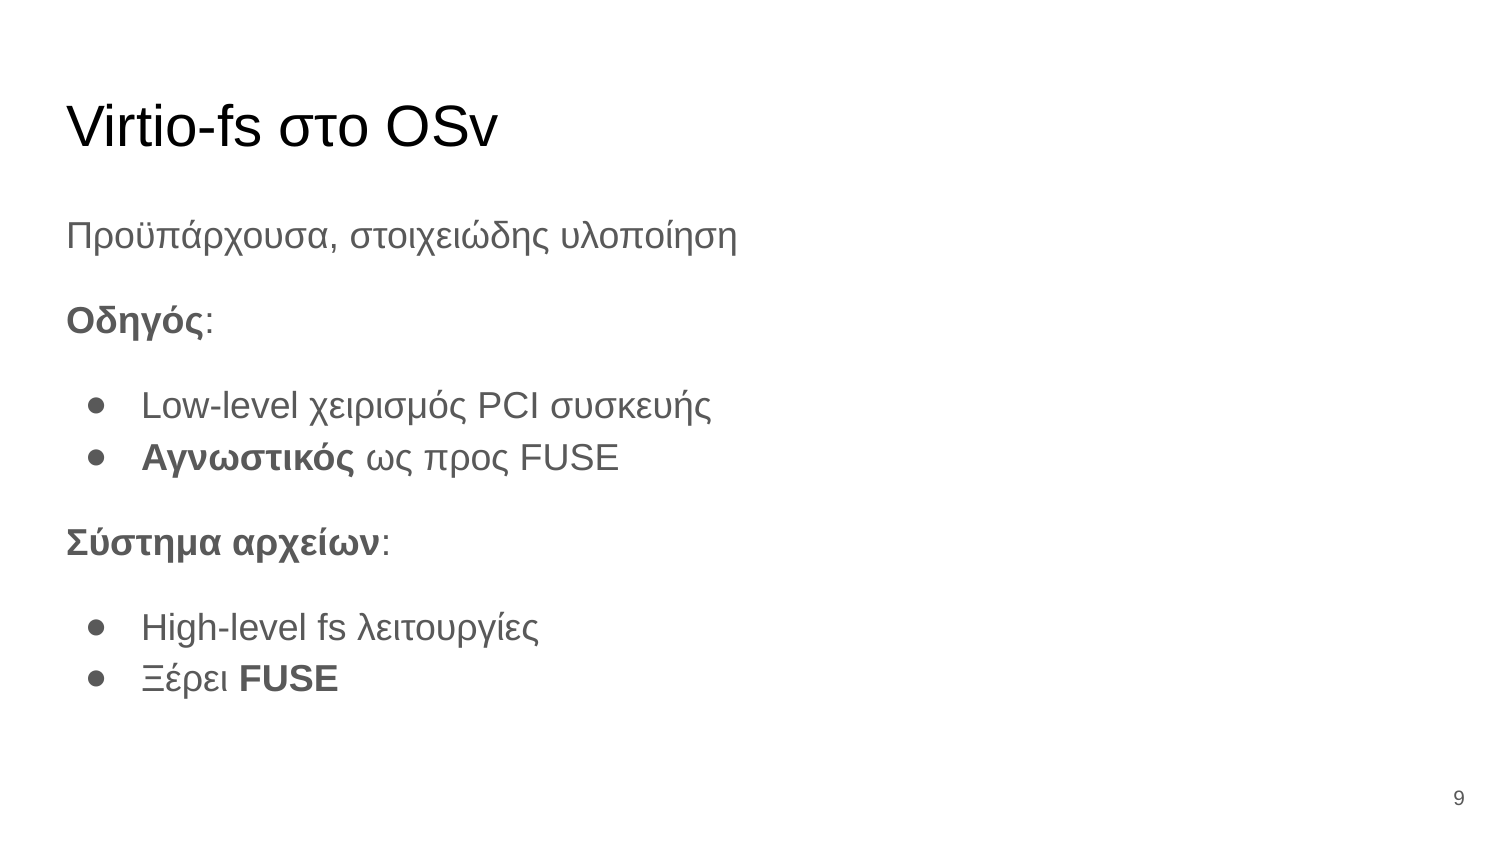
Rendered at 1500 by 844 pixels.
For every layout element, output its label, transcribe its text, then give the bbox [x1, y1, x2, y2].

slide_number <number> [1389, 764, 1480, 830]
list Προϋπάρχουσα, στοιχειώδης υλοποίηση Οδηγός: Low-level χειρισμός PCI συσκευής Αγνωστικός ως προς FUSE Σύστημα αρχείων: High-level fs λειτουργίες Ξέρει FUSE [51, 189, 1449, 750]
title Virtio-fs στο OSv [51, 72, 1449, 167]
